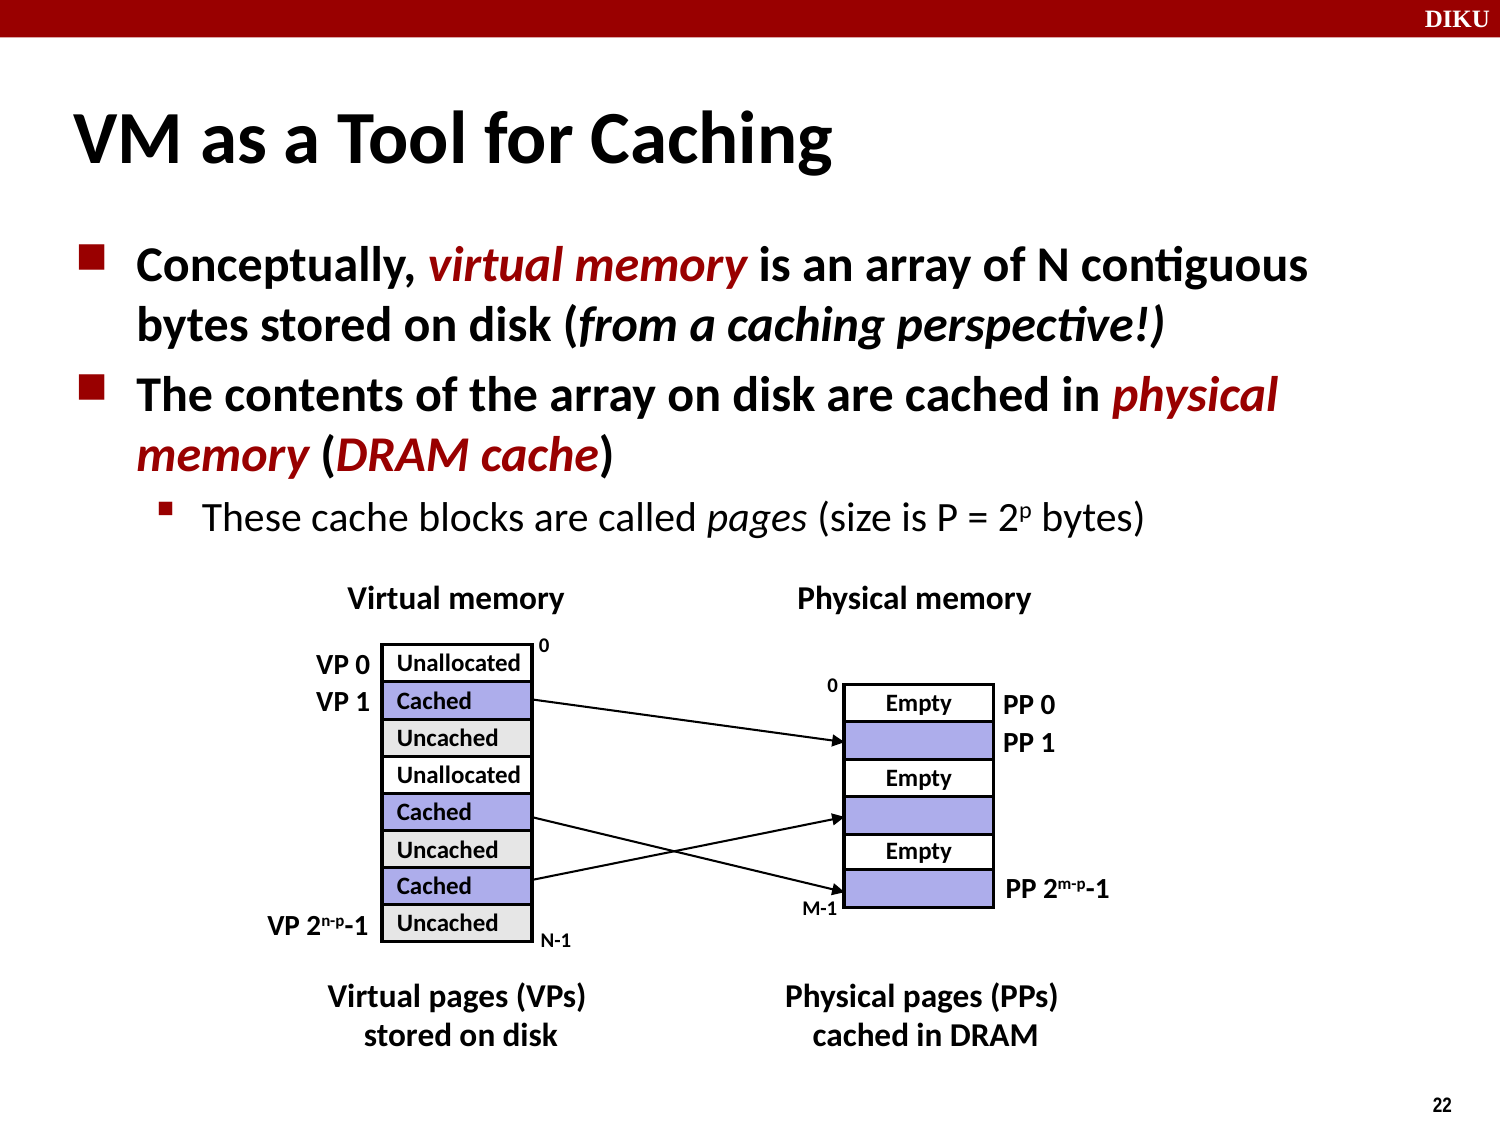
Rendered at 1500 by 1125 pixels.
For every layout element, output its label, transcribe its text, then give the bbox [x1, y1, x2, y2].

text_box VP 1 [301, 679, 382, 726]
text_box PP 1 [988, 717, 1071, 767]
text_box Physical memory [782, 574, 1047, 625]
text_box Unallocated [382, 756, 532, 793]
title VM as a Tool for Caching [58, 71, 1304, 197]
text_box Virtual pages (VPs) stored on disk [312, 968, 610, 1062]
text_box Empty [843, 684, 988, 721]
text_box VP 2n-p-1 [252, 903, 383, 949]
text_box Cached [382, 867, 532, 905]
text_box Uncached [382, 830, 532, 867]
text_box [843, 721, 988, 759]
text_box M-1 [787, 888, 853, 929]
text_box Uncached [383, 905, 532, 942]
text_box N-1 [525, 919, 586, 960]
text_box Virtual memory [332, 574, 580, 625]
text_box Unallocated [382, 644, 532, 681]
text_box [843, 870, 990, 908]
text_box Physical pages (PPs) cached in DRAM [770, 968, 1082, 1062]
text_box PP 0 [988, 679, 1071, 717]
text_box 0 [523, 625, 565, 665]
text_box Empty [843, 759, 994, 796]
text_box Cached [382, 793, 532, 830]
text_box Cached [382, 681, 532, 719]
text_box [843, 796, 994, 835]
text_box 0 [812, 665, 853, 706]
text_box Uncached [382, 719, 532, 756]
text_box PP 2m-p-1 [990, 866, 1125, 912]
list Conceptually, virtual memory is an array of N contiguous bytes stored on disk (from a caching perspective!) The contents of the array on disk are cached in physical memory (DRAM cache) These cache blocks are called pages (size is P = 2p bytes) [65, 223, 1361, 563]
text_box Empty [843, 835, 994, 870]
text_box VP 0 [301, 642, 385, 679]
